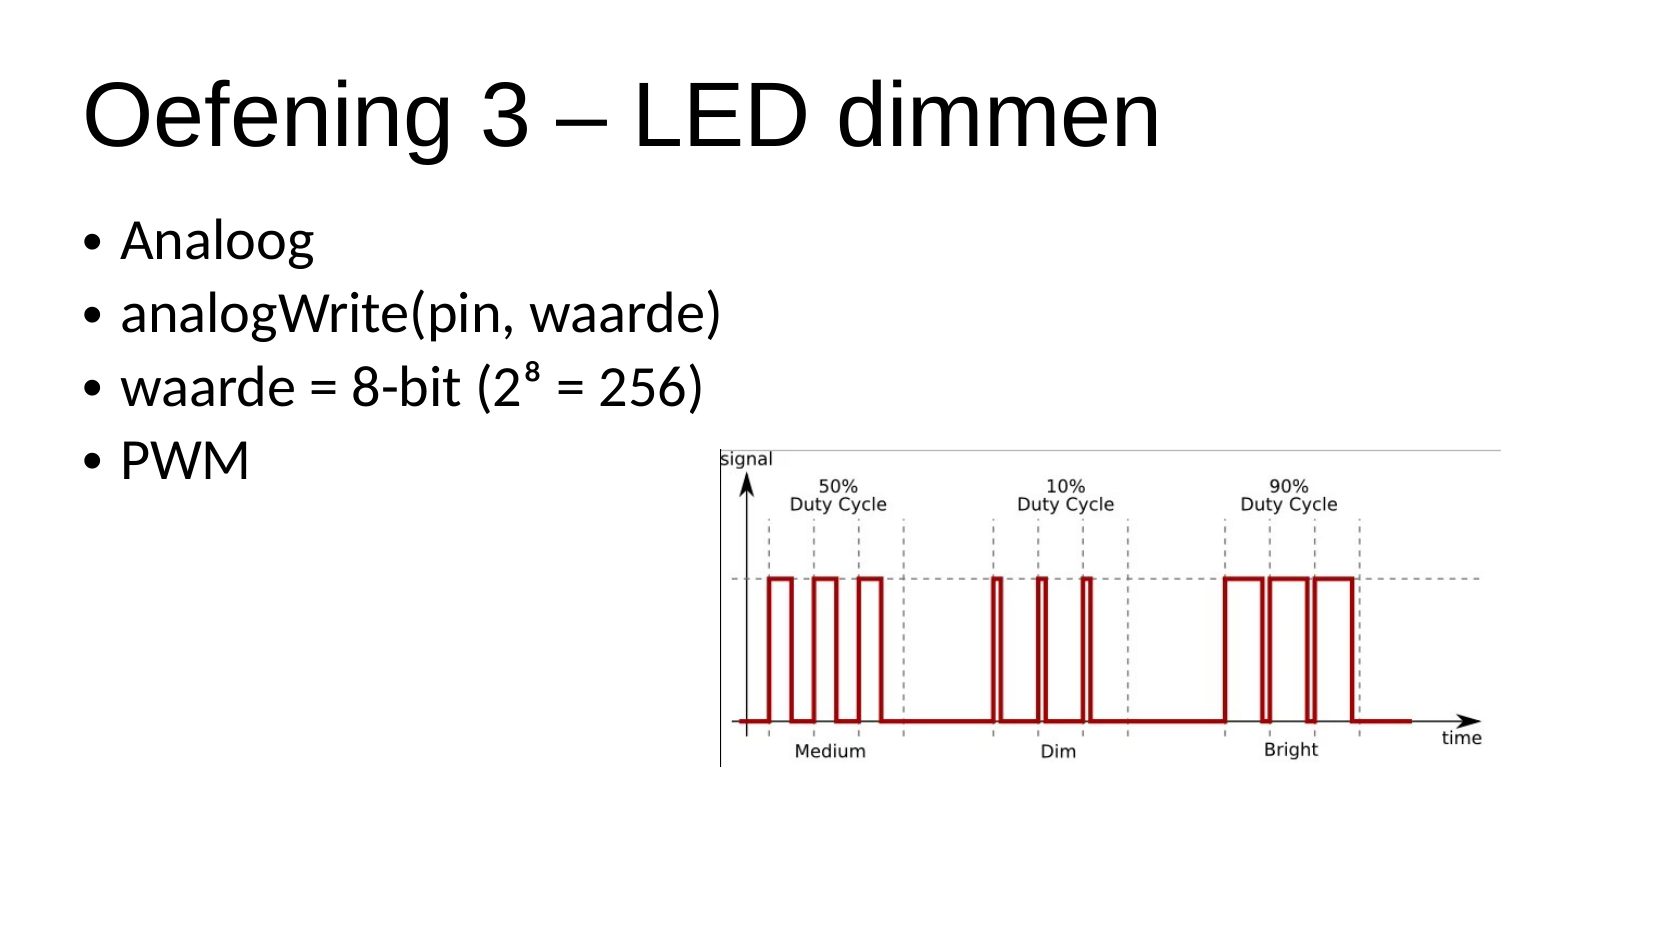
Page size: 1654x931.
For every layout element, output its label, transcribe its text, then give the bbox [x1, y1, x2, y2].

title Oefening 3 – LED dimmen [82, 37, 1571, 193]
picture [720, 449, 1501, 767]
list Analoog analogWrite(pin, waarde) waarde = 8-bit (2⁸ = 256) PWM [82, 217, 1571, 758]
